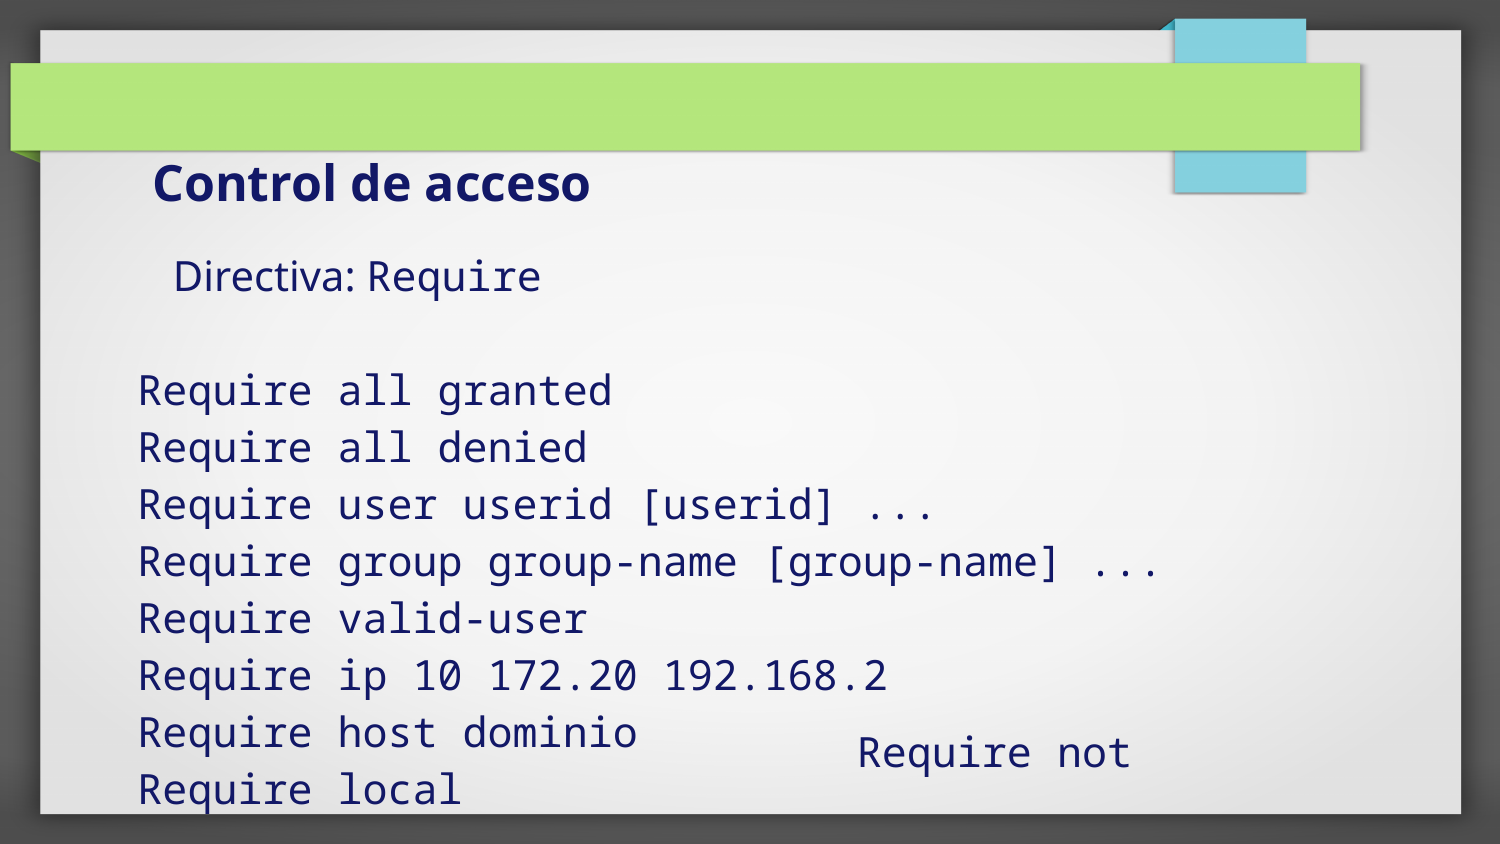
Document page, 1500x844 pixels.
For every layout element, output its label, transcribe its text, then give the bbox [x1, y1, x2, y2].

title Control de acceso [137, 146, 1011, 227]
text_box Directiva: Require Require all granted Require all denied Require user userid [userid] ... Require group group-name [group-name] ... Require valid-user Require ip 10 172.20 192.168.2 Require host dominio Require local [137, 246, 1241, 844]
picture [0, 0, 1500, 844]
text_box Require not [810, 723, 1500, 844]
